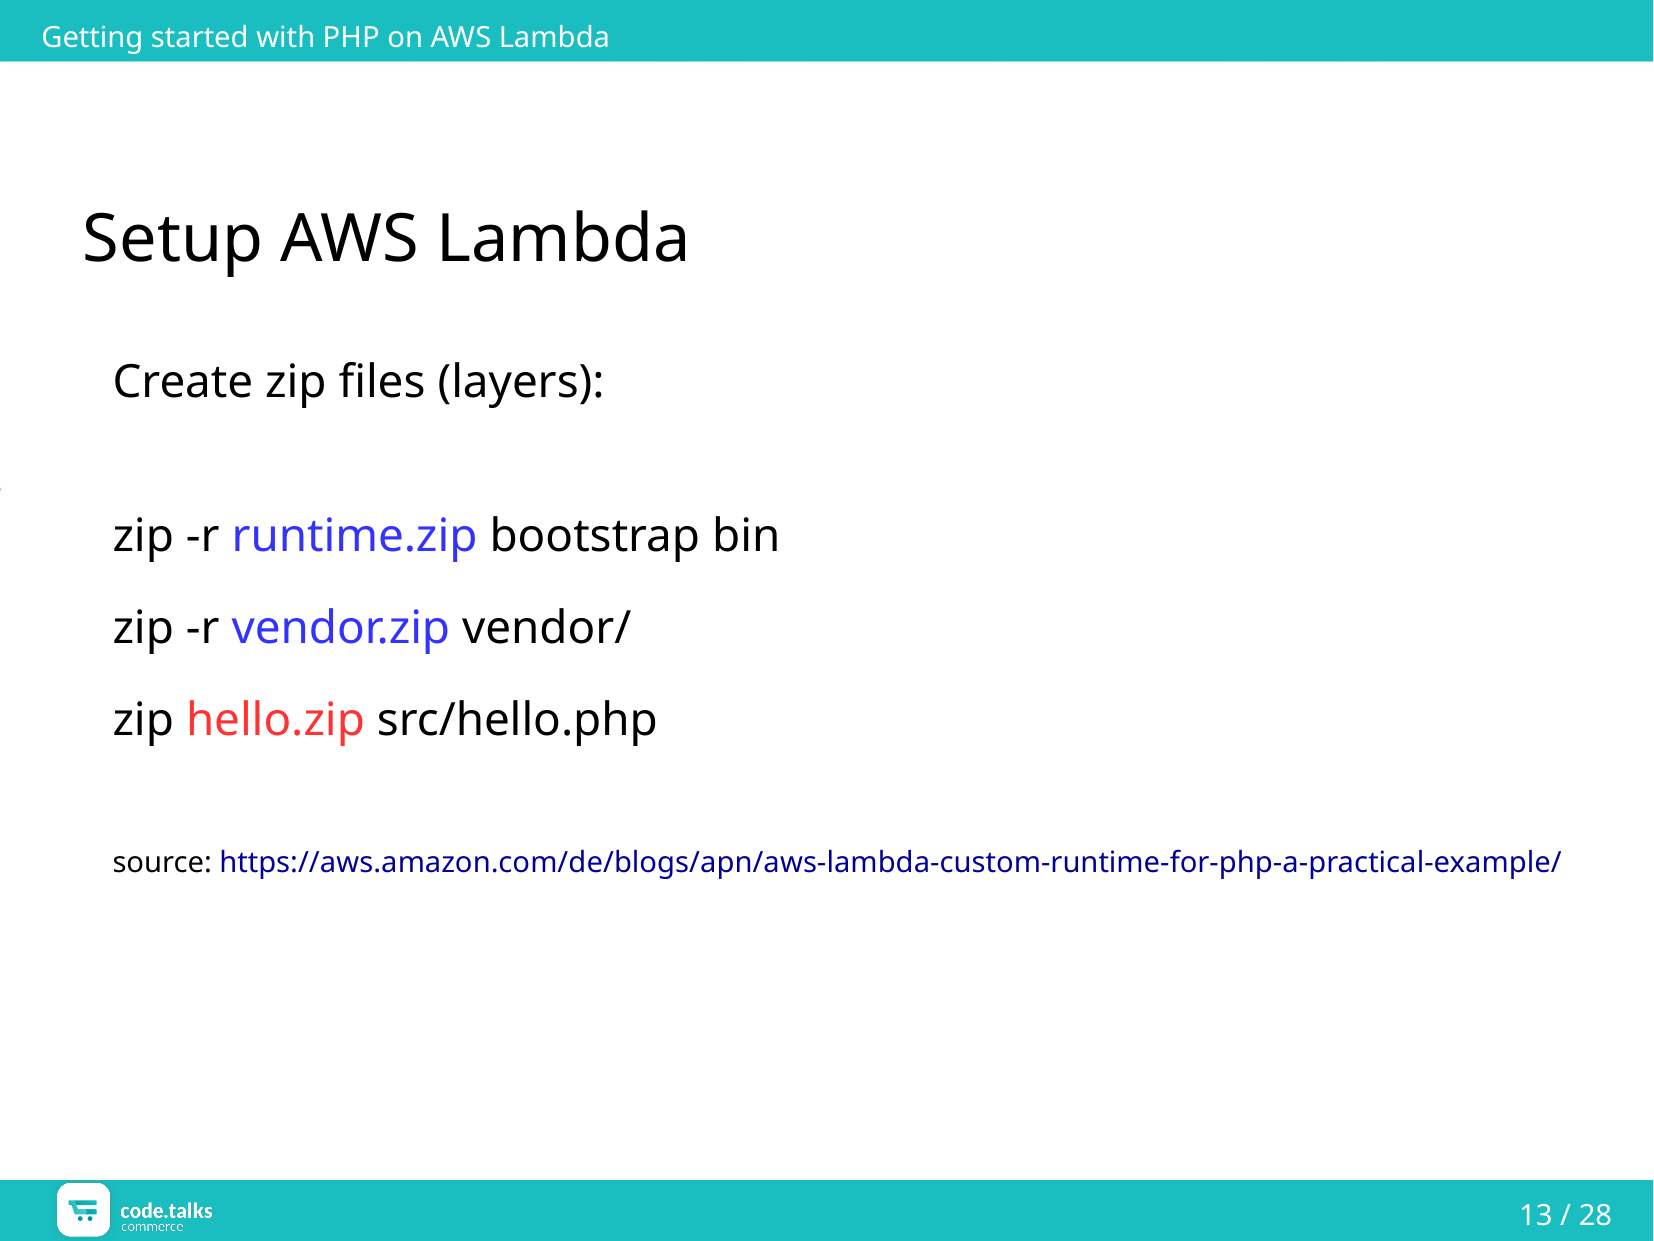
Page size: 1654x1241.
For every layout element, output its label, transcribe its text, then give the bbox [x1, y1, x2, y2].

title Setup AWS Lambda [82, 139, 1571, 332]
list Create zip files (layers): zip -r runtime.zip bootstrap bin zip -r vendor.zip vendor/ zip hello.zip src/hello.php source: https://aws.amazon.com/de/blogs/apn/aws-lambda-custom-runtime-for-php-a-practical-example/ [112, 348, 1613, 1156]
picture [0, 0, 1654, 1241]
